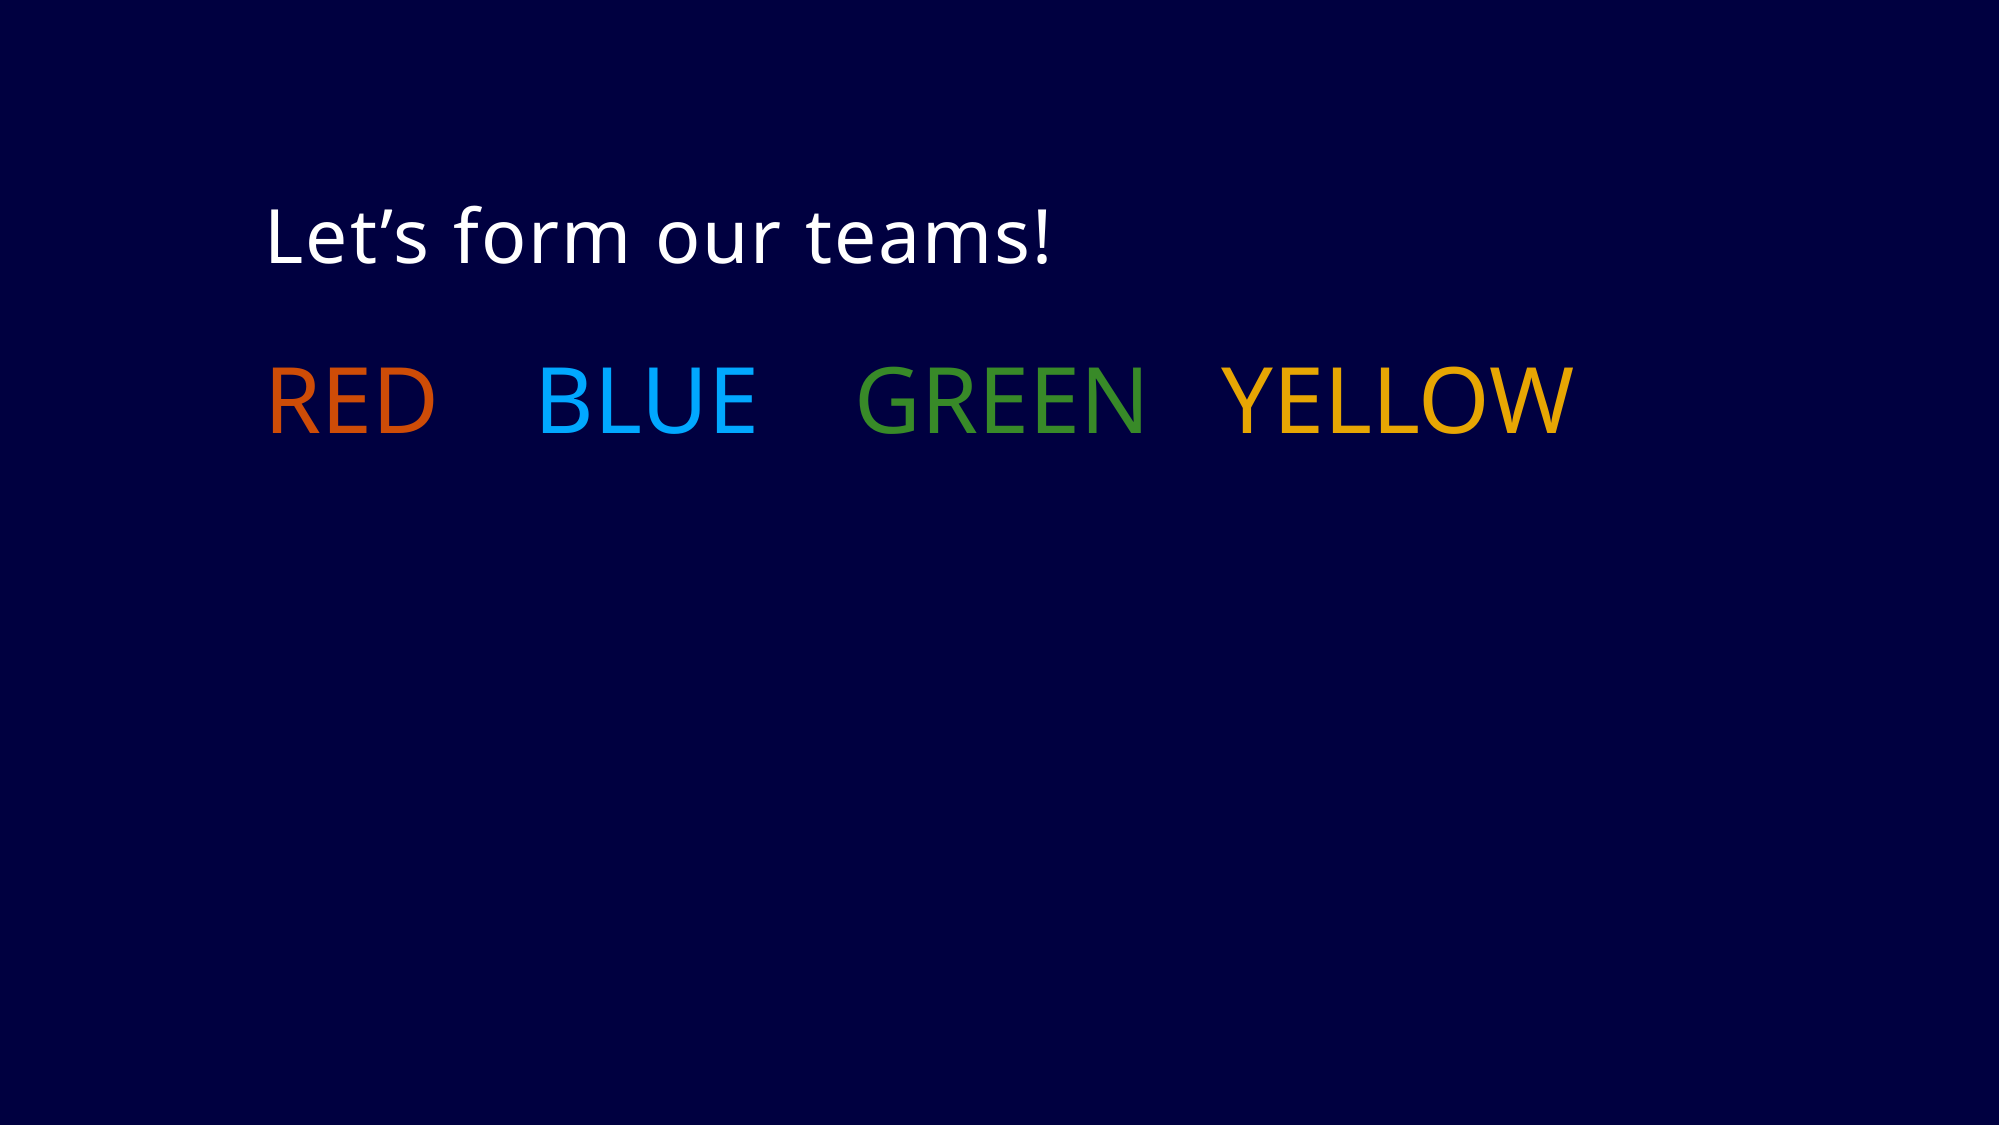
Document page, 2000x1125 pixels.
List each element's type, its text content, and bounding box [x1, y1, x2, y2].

title Let’s form our teams! [249, 62, 1750, 288]
list RED BLUE GREEN YELLOW [249, 312, 1813, 1113]
